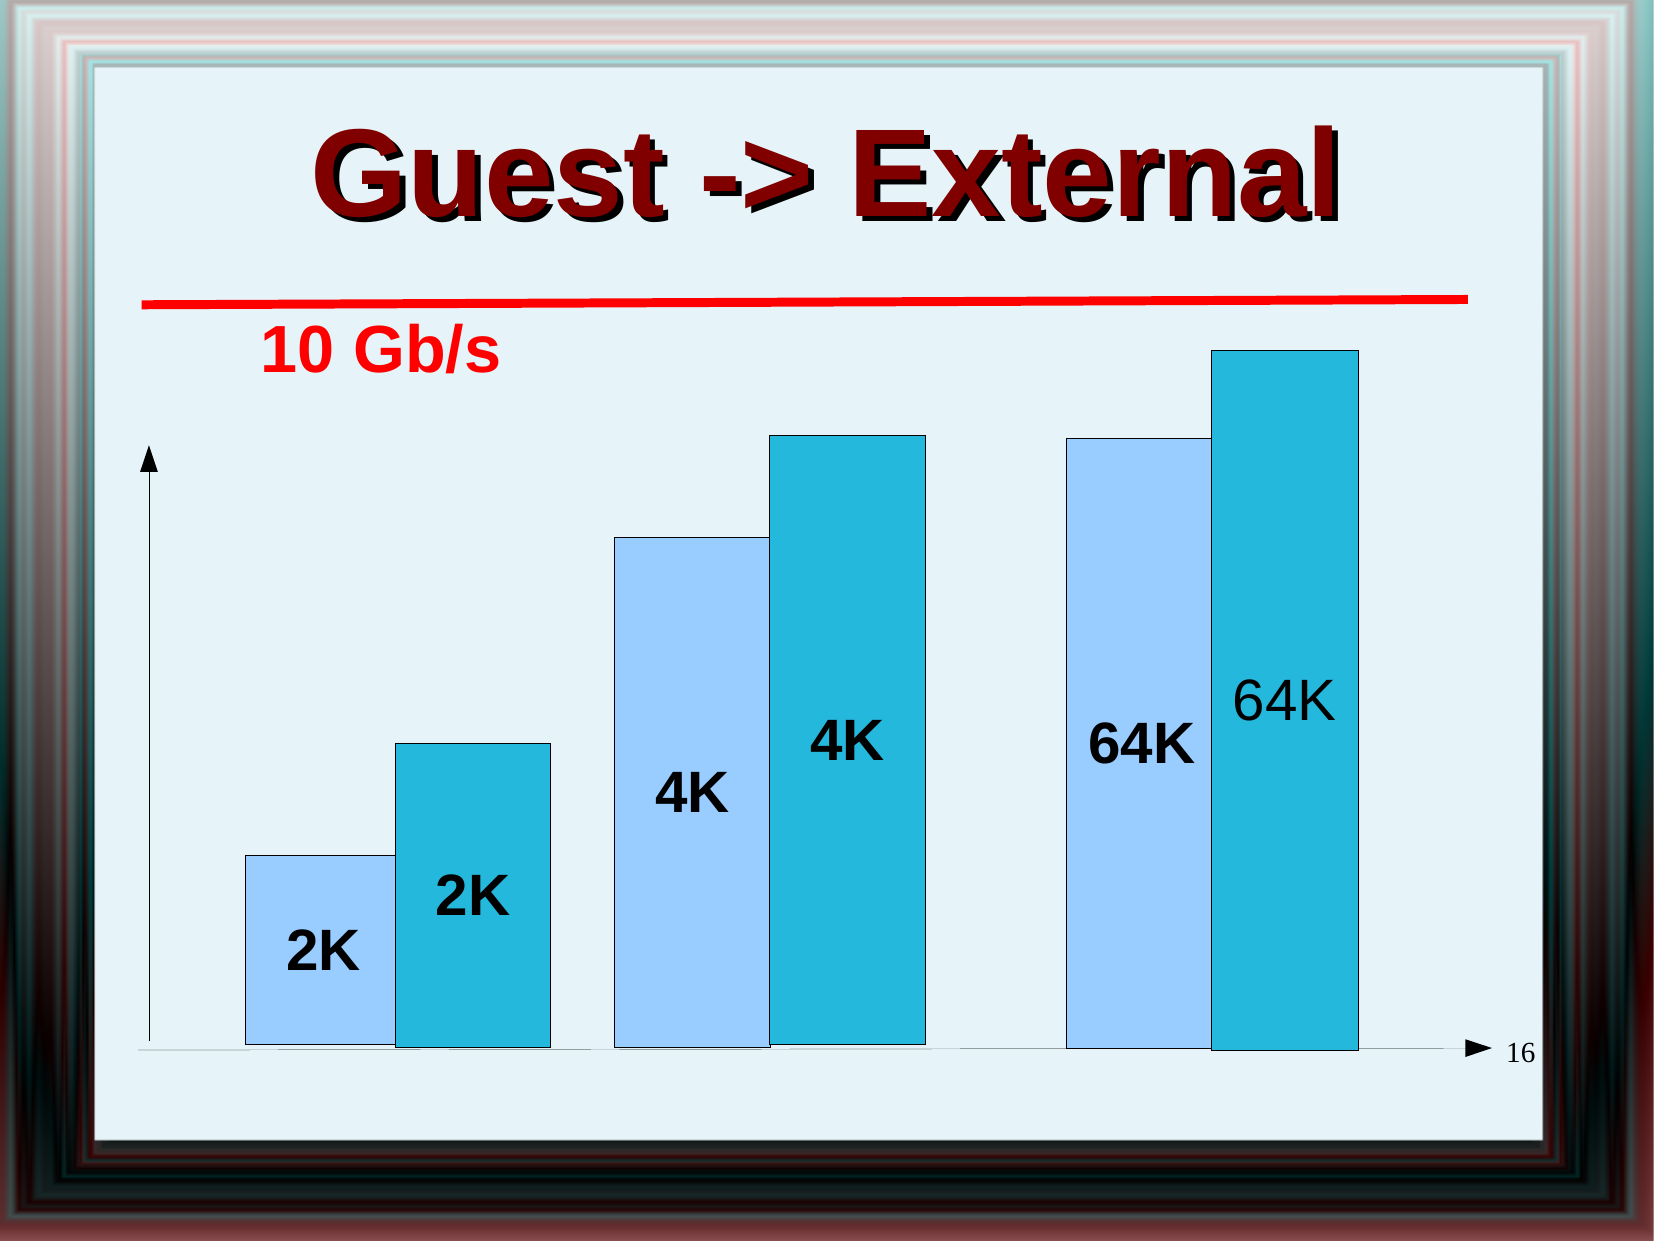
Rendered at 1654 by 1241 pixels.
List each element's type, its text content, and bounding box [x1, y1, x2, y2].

text_box 10 Gb/s [246, 304, 525, 396]
text_box 64K [1066, 438, 1211, 1049]
text_box 64K [1211, 350, 1359, 1051]
text_box 4K [769, 435, 926, 1045]
title Guest -> External [118, 88, 1536, 257]
text_box 2K [395, 743, 551, 1048]
text_box 4K [614, 537, 771, 1048]
picture [0, 0, 1654, 1241]
text_box 2K [245, 855, 395, 1045]
